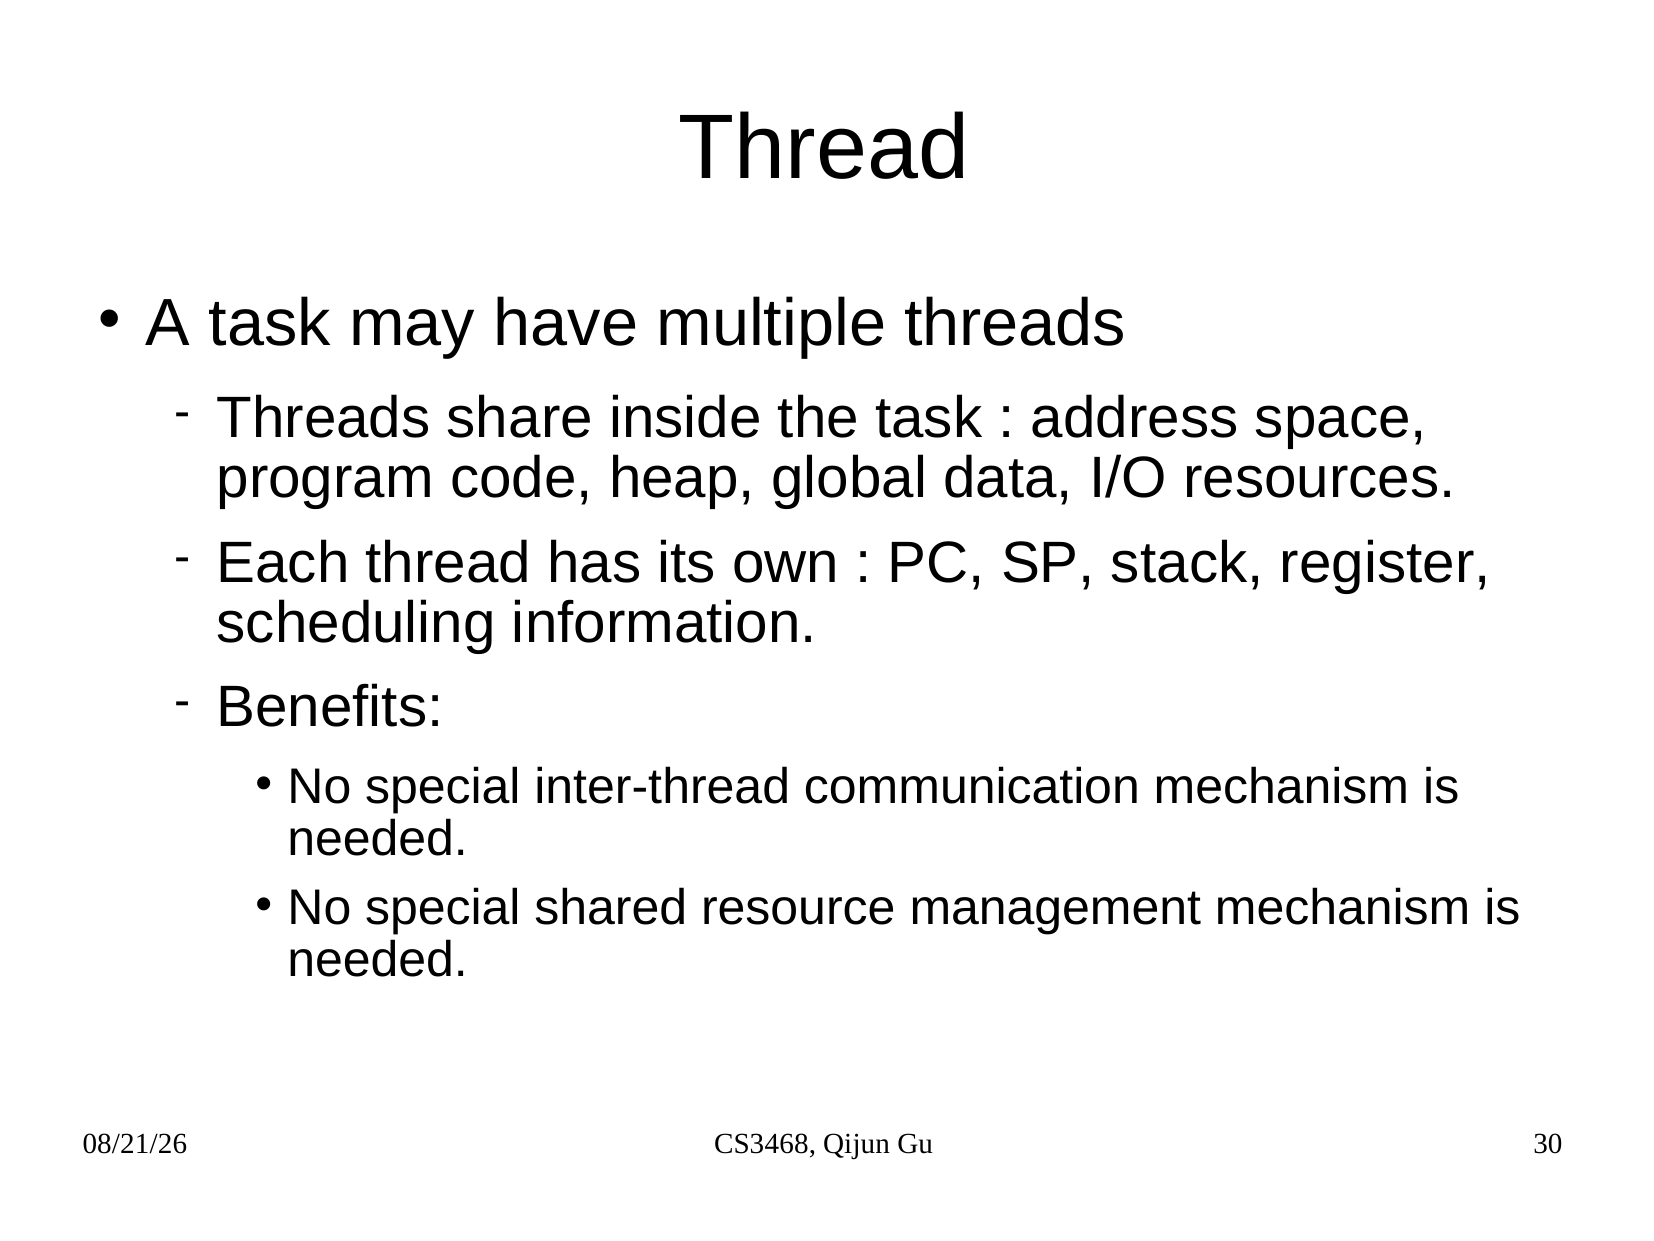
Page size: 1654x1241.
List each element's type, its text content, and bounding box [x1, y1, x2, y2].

list A task may have multiple threads Threads share inside the task : address space, program code, heap, global data, I/O resources. Each thread has its own : PC, SP, stack, register, scheduling information. Benefits: No special inter-thread communication mechanism is needed. No special shared resource management mechanism is needed. [82, 290, 1566, 1090]
title Thread [82, 56, 1566, 245]
